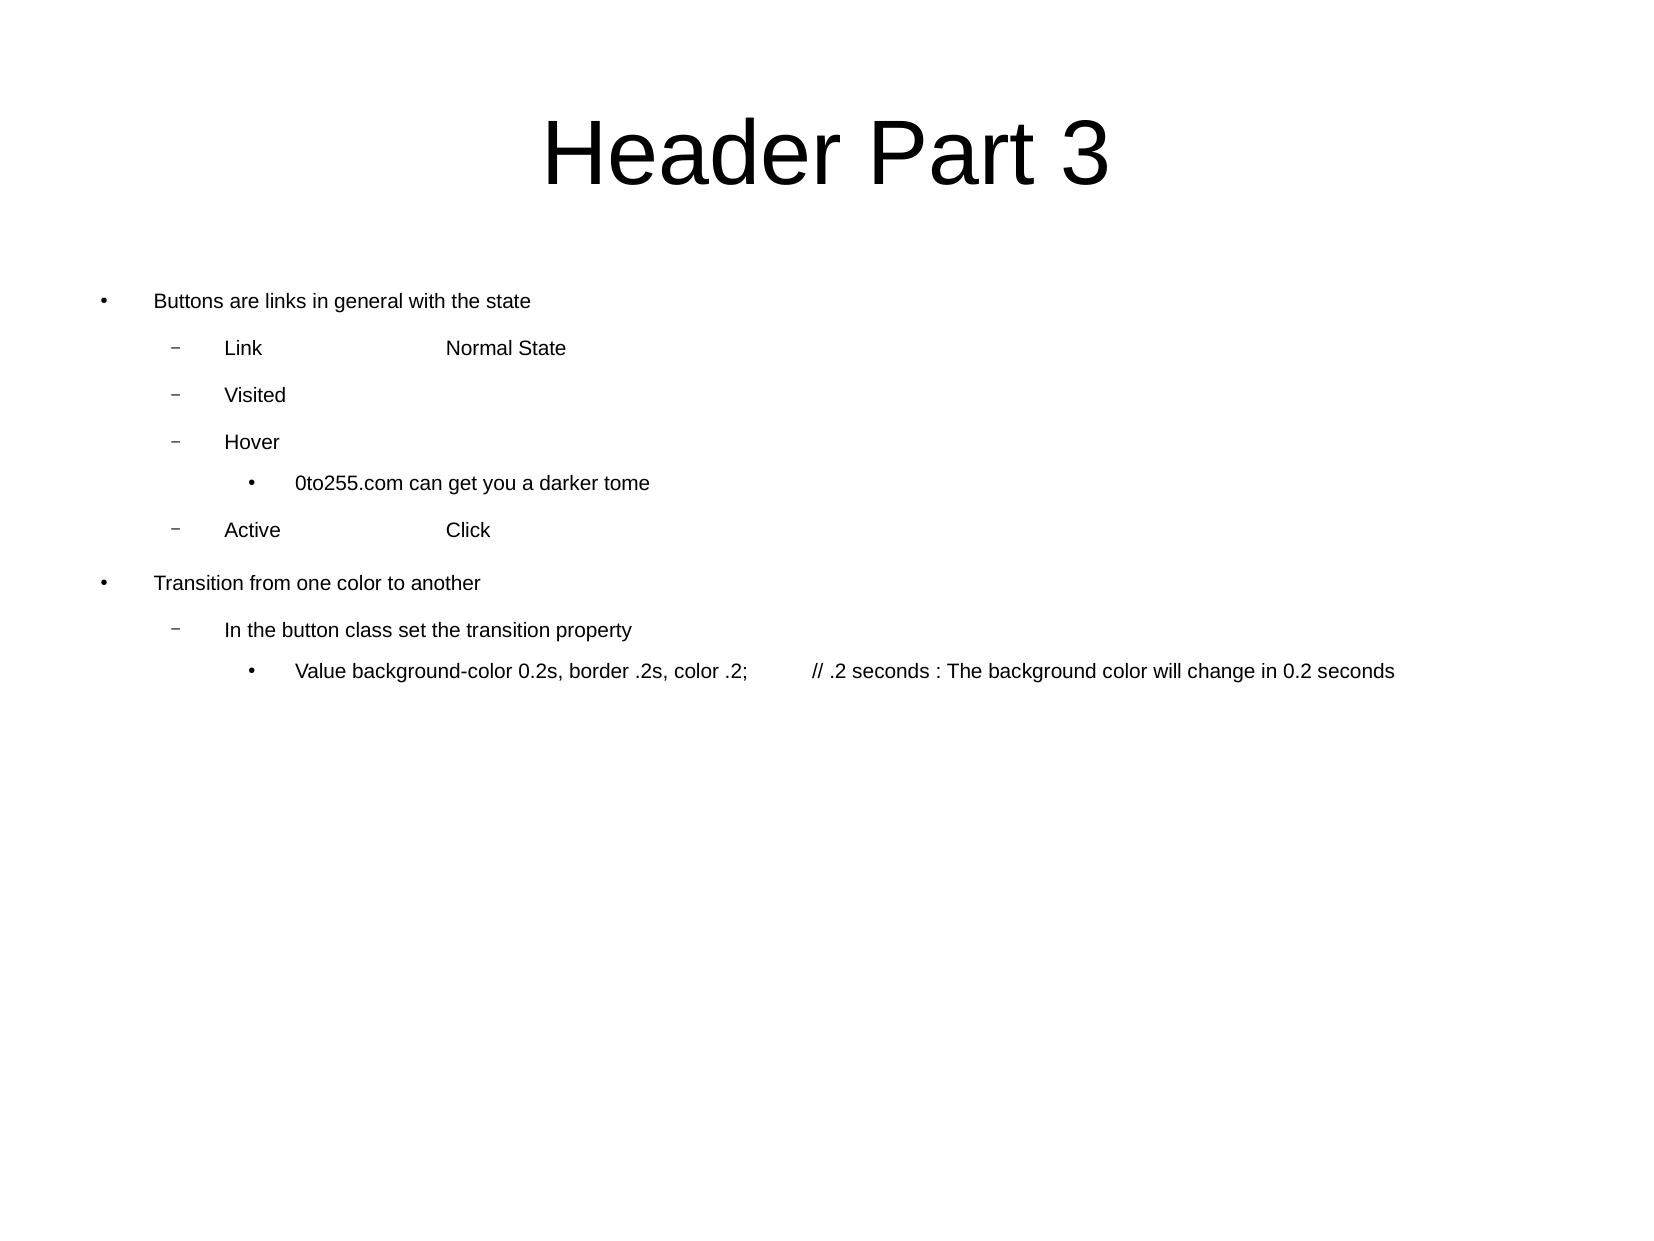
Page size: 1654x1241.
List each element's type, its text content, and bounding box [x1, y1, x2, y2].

list Buttons are links in general with the state Link Normal State Visited Hover 0to255.com can get you a darker tome Active Click Transition from one color to another In the button class set the transition property Value background-color 0.2s, border .2s, color .2; // .2 seconds : The background color will change in 0.2 seconds [82, 290, 1571, 1217]
title Header Part 3 [82, 49, 1571, 257]
